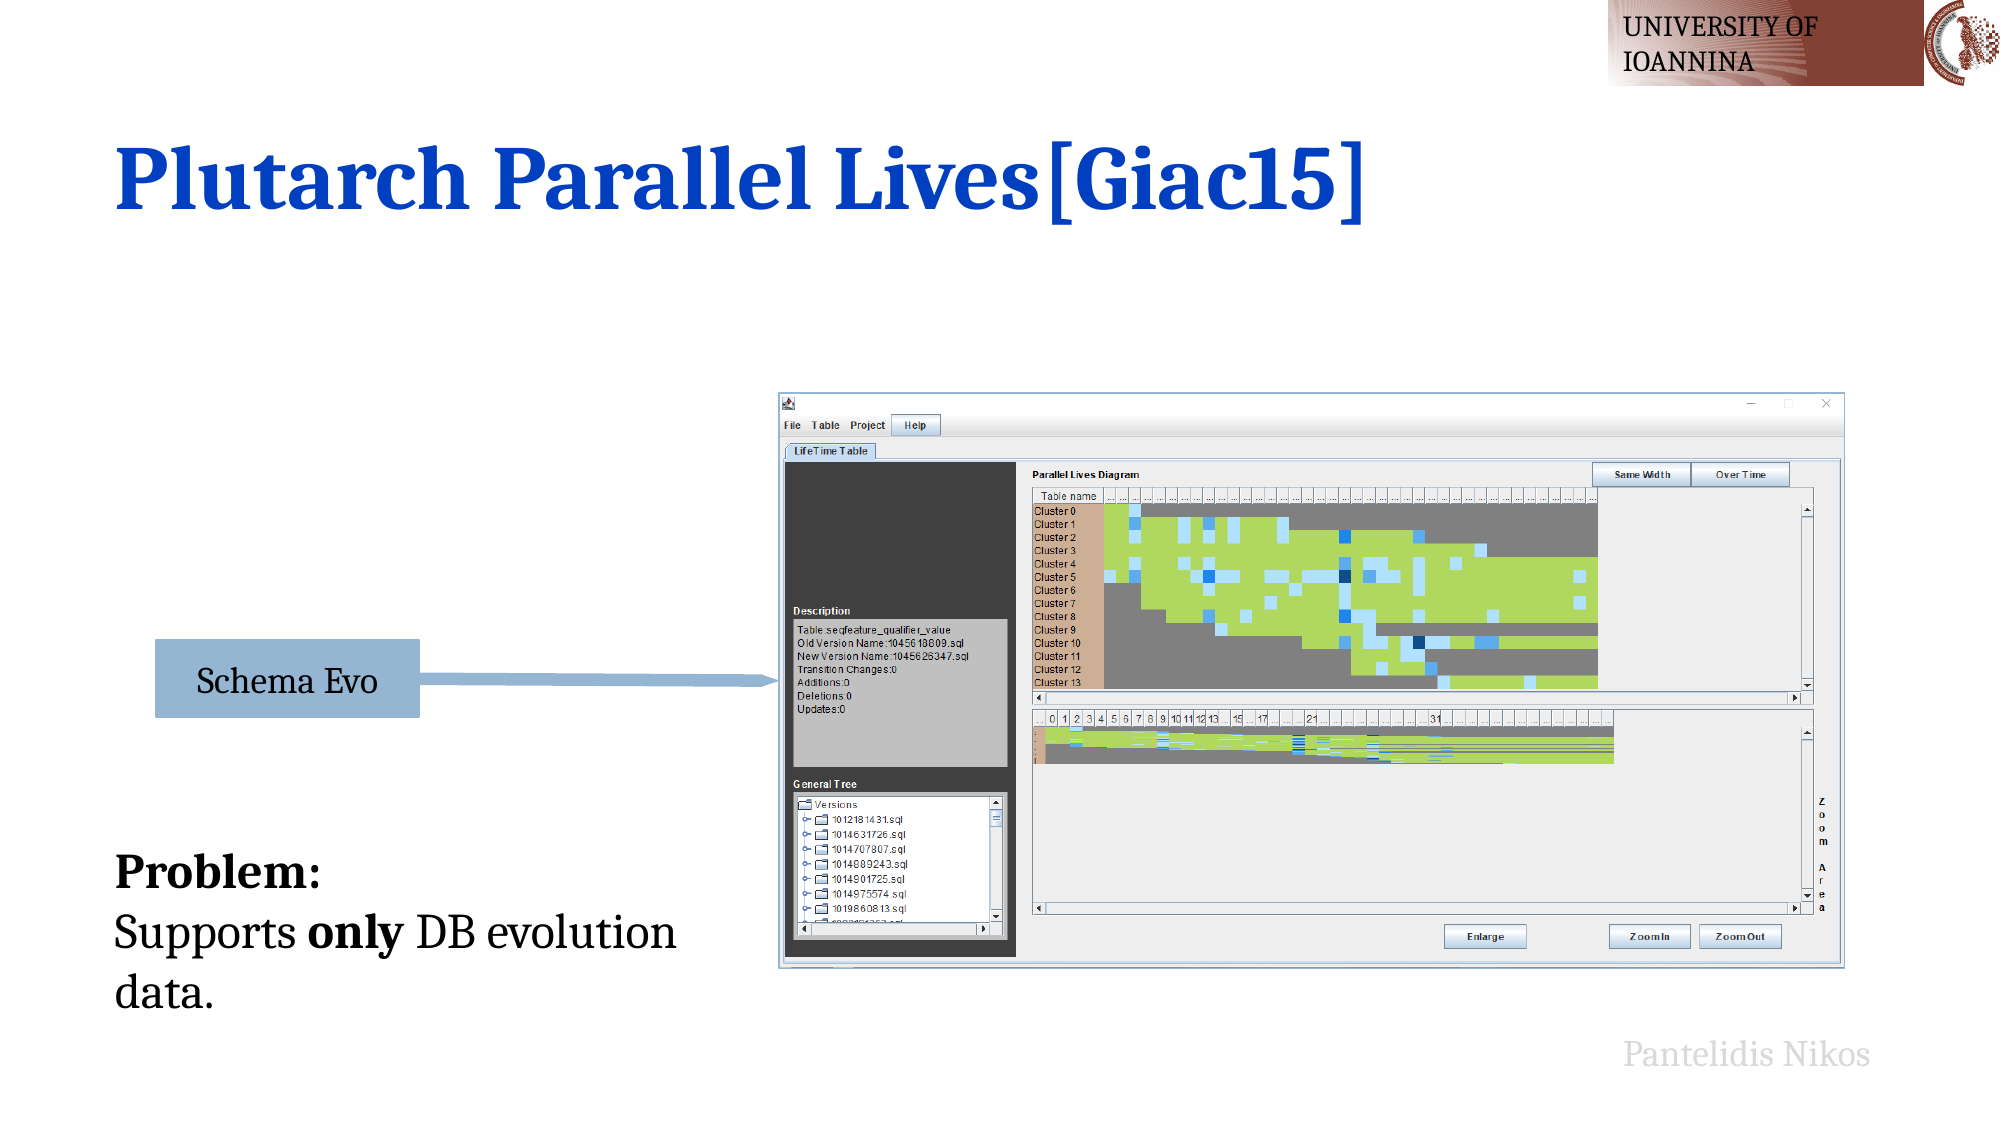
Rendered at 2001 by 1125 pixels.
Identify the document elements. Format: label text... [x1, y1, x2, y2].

picture [779, 393, 1844, 968]
text_box Schema Evo [175, 647, 400, 710]
picture [1924, 0, 2001, 86]
text_box [156, 640, 419, 717]
text_box Plutarch Parallel Lives[Giac15] [99, 110, 1514, 263]
text_box Problem: Supports only DB evolution data. [99, 831, 780, 1051]
